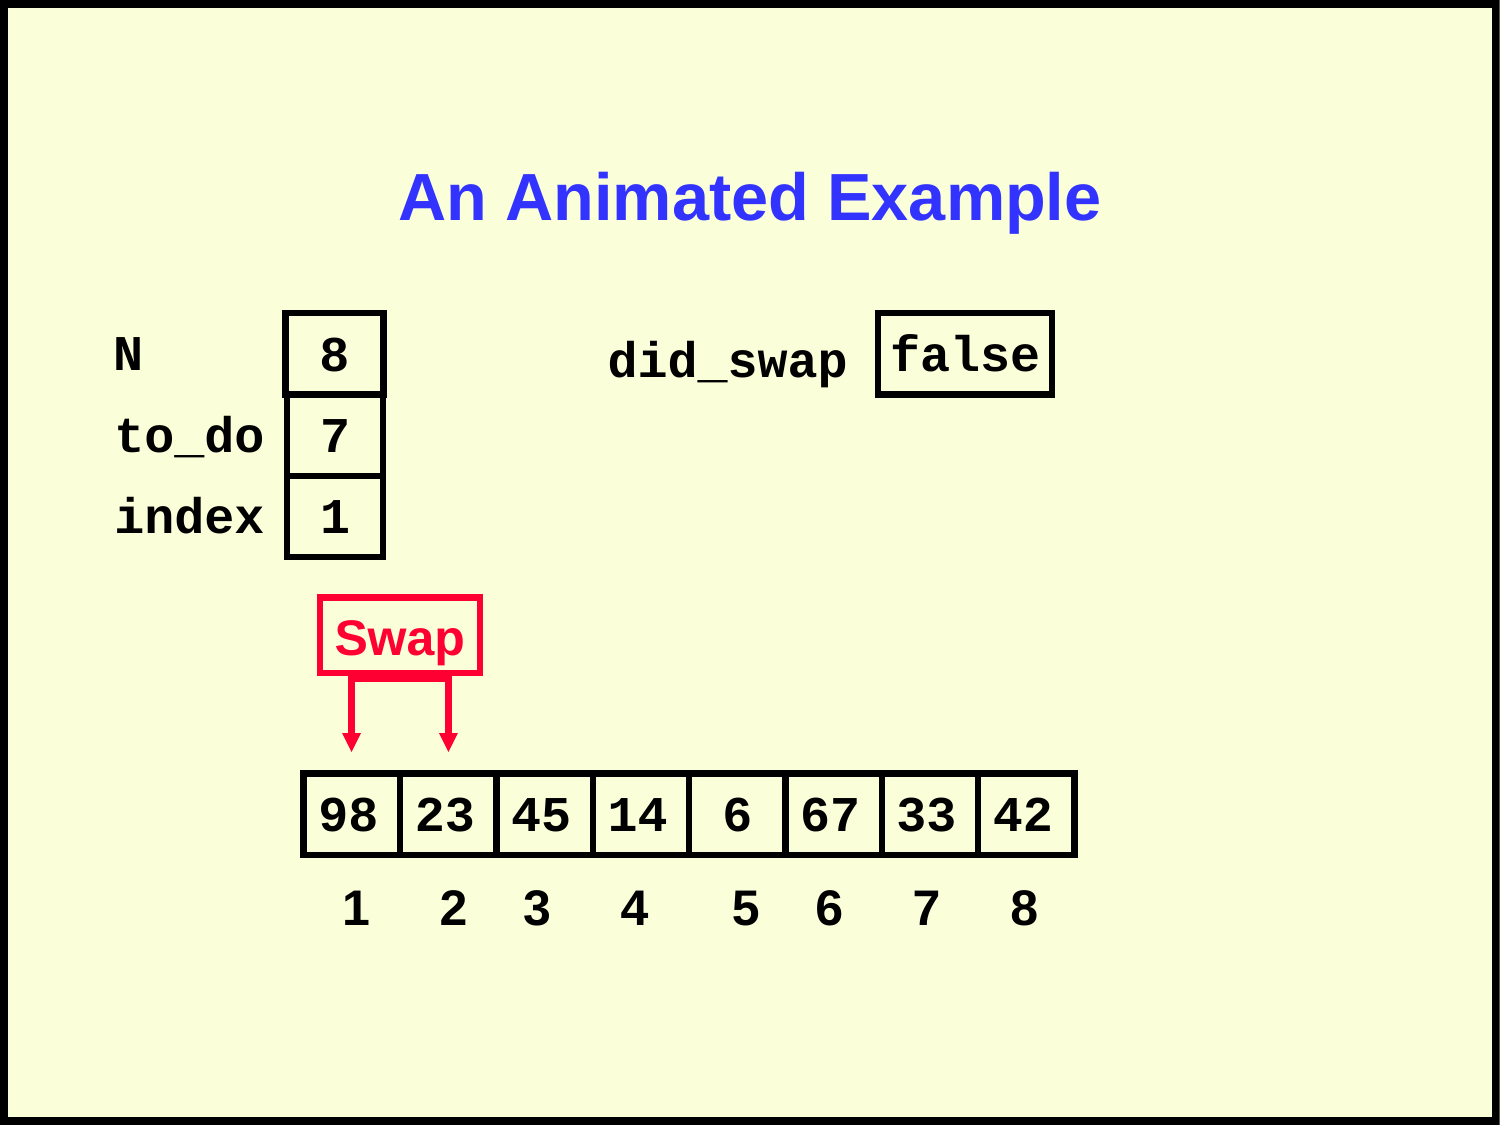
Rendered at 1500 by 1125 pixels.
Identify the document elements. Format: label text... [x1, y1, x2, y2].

text_box false [877, 313, 1053, 395]
text_box 45 [497, 773, 592, 855]
text_box index [99, 475, 280, 552]
text_box 23 [400, 773, 497, 855]
text_box Swap [319, 597, 481, 674]
text_box 1 [286, 475, 384, 558]
text_box N [98, 313, 279, 389]
text_box 6 [689, 773, 786, 855]
text_box 98 [303, 773, 400, 855]
text_box 7 [286, 395, 384, 475]
text_box 14 [592, 773, 689, 855]
text_box 33 [881, 773, 978, 855]
text_box 1 2 3 4 5 6 7 8 [327, 868, 1055, 944]
text_box 42 [978, 773, 1075, 855]
title An Animated Example [112, 99, 1388, 288]
text_box to_do [99, 394, 280, 470]
text_box 67 [786, 773, 881, 855]
text_box 8 [285, 313, 384, 395]
text_box did_swap [592, 319, 877, 395]
